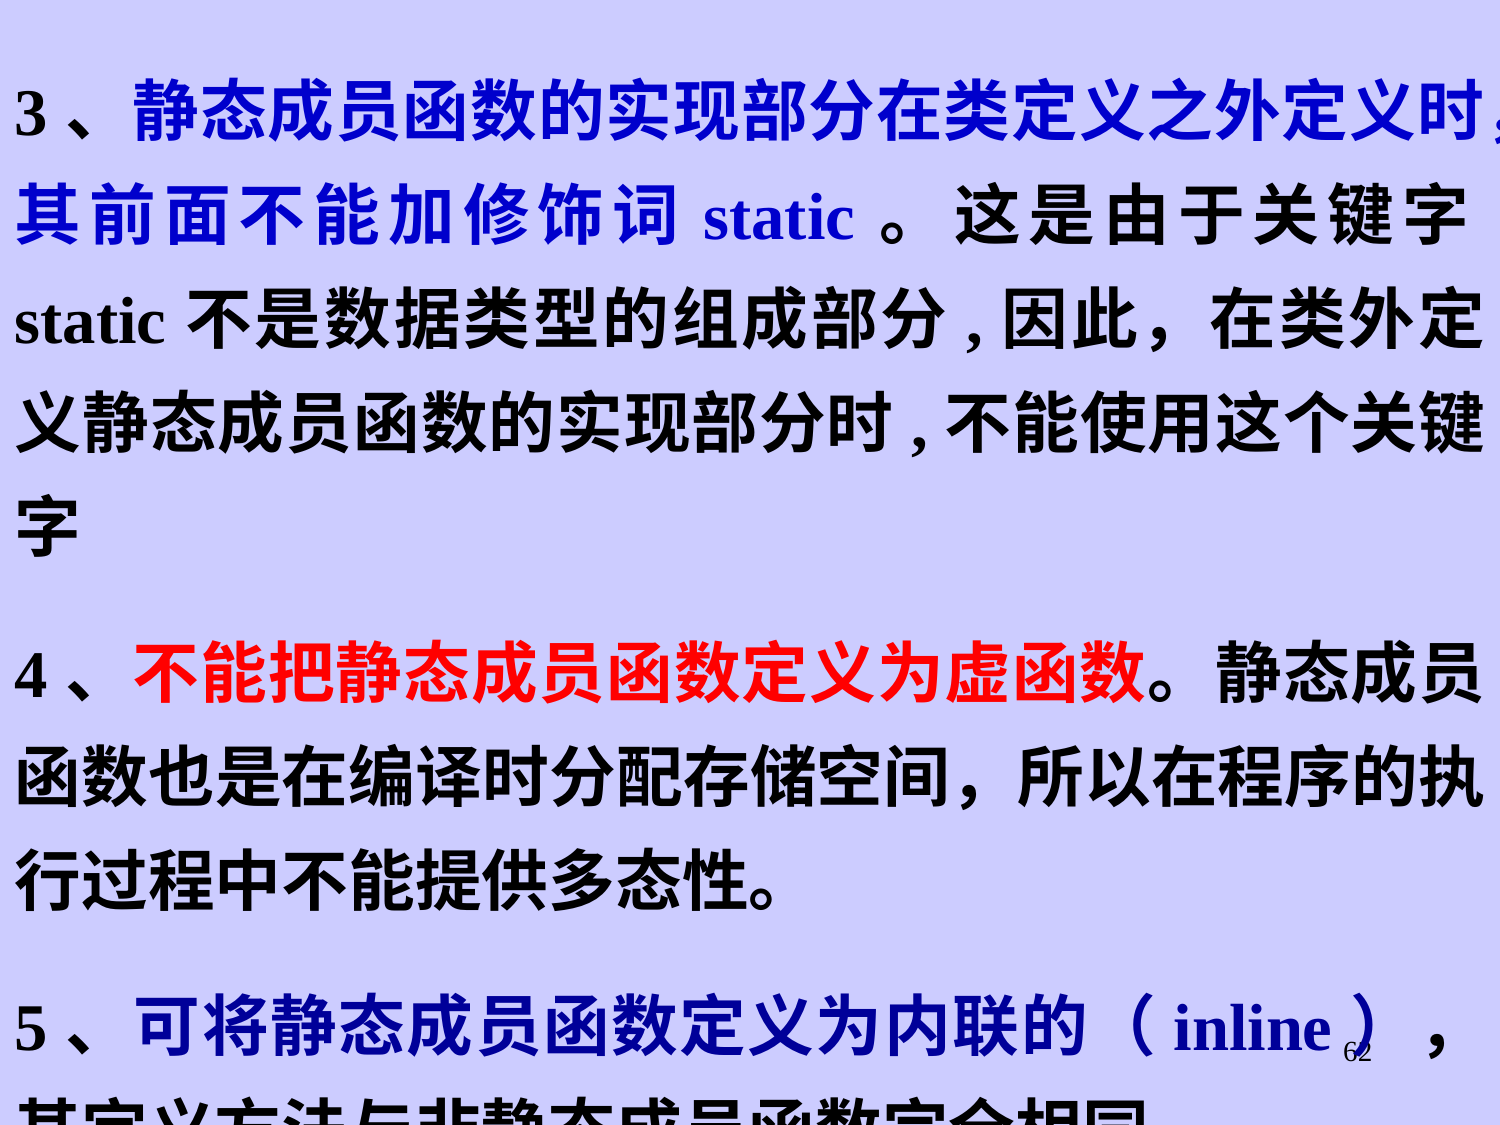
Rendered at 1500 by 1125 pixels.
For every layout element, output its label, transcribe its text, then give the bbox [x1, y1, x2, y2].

text_box 3、静态成员函数的实现部分在类定义之外定义时，其前面不能加修饰词static。这是由于关键字static不是数据类型的组成部分,因此，在类外定义静态成员函数的实现部分时,不能使用这个关键字 4、不能把静态成员函数定义为虚函数。静态成员函数也是在编译时分配存储空间，所以在程序的执行过程中不能提供多态性。 5、可将静态成员函数定义为内联的（inline），其定义方法与非静态成员函数完全相同。 [0, 37, 1500, 1125]
